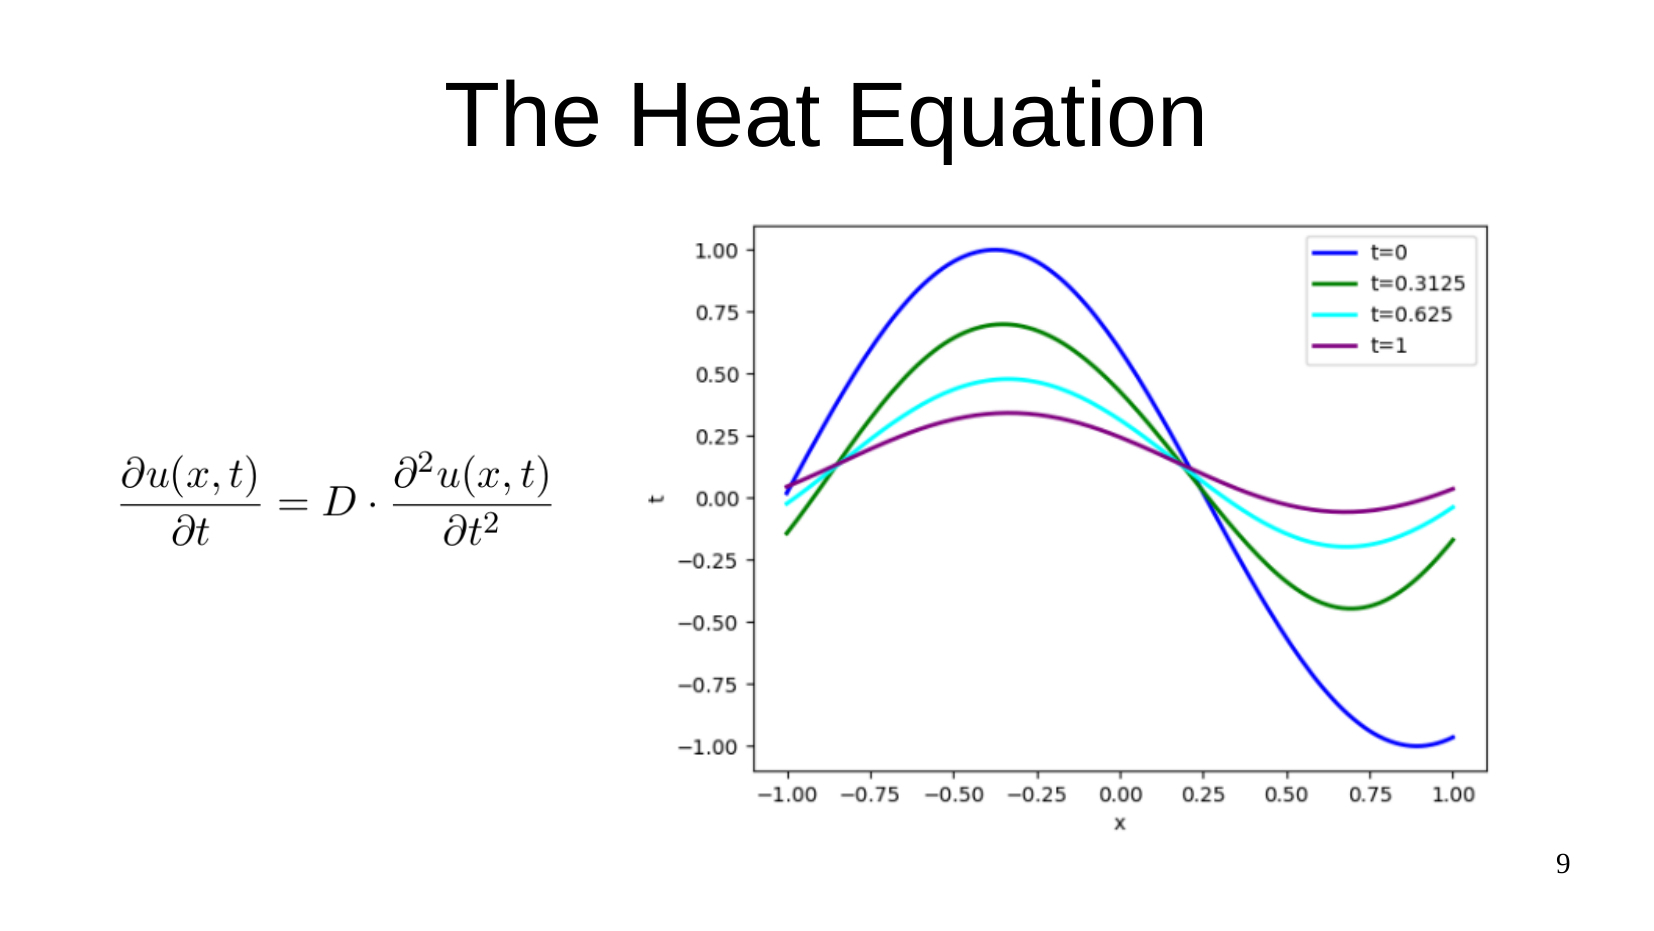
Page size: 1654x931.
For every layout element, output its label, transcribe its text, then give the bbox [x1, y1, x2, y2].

picture [74, 412, 601, 563]
title The Heat Equation [82, 37, 1571, 193]
picture [633, 192, 1571, 847]
